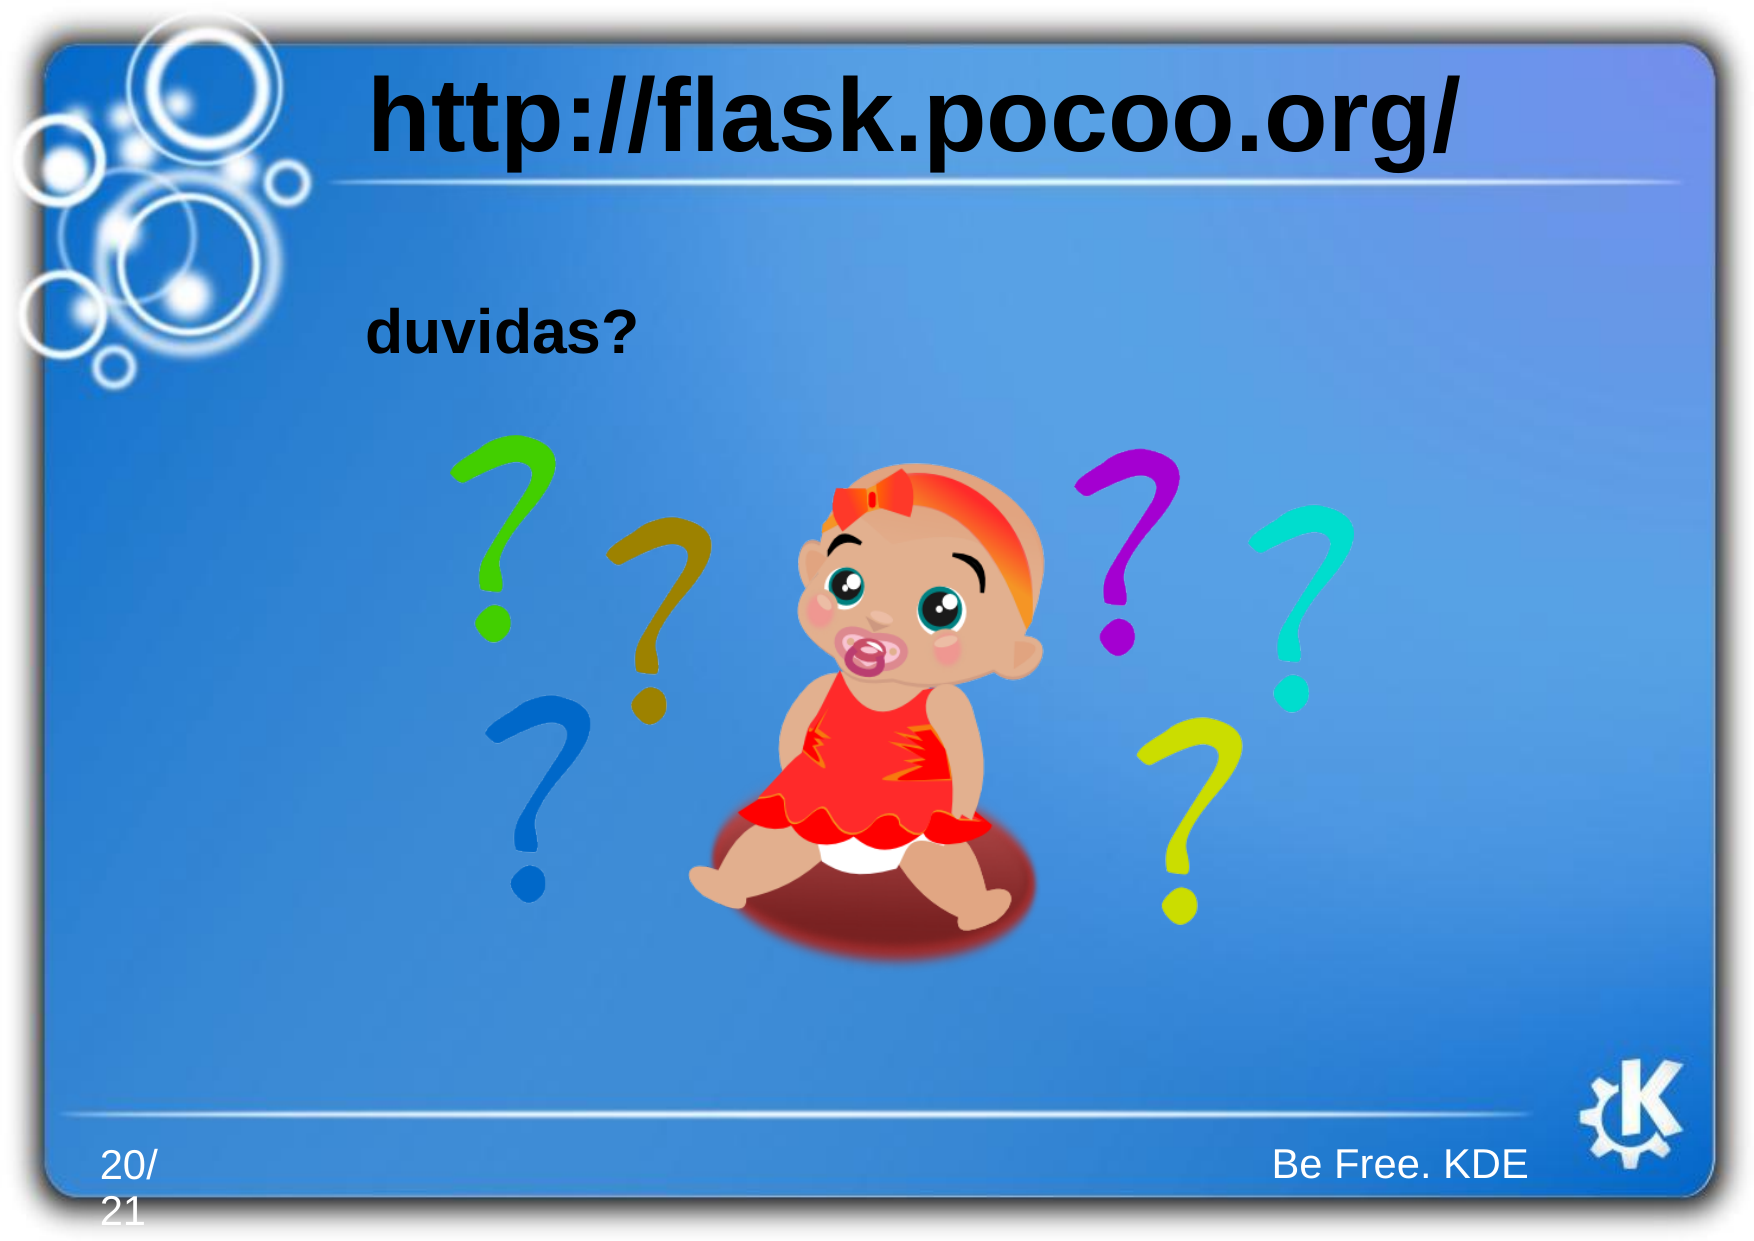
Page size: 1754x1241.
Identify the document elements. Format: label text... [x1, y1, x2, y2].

list duvidas? [350, 289, 1649, 1084]
title http://flask.pocoo.org/ [352, 49, 1651, 174]
picture [0, 0, 1754, 1241]
